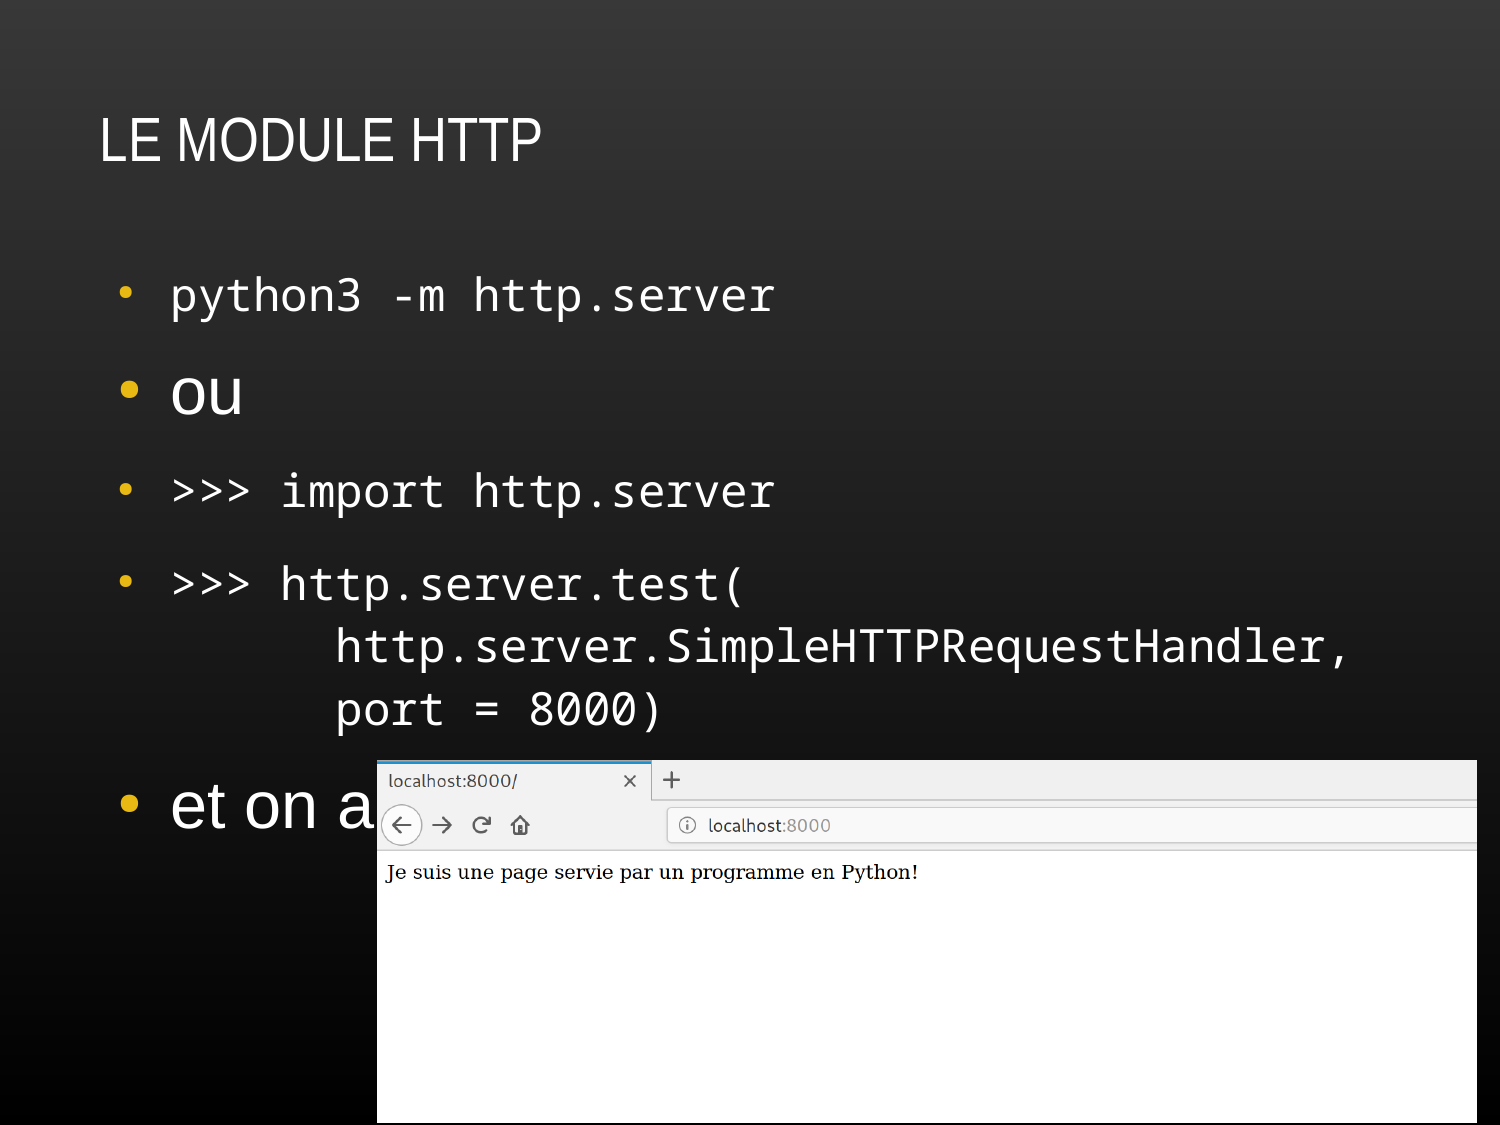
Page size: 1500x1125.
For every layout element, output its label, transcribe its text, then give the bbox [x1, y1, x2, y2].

title Le module Http [99, 45, 1400, 233]
list python3 -m http.server ou >>> import http.server >>> http.server.test( http.server.SimpleHTTPRequestHandler, port = 8000) et on a un serveur web... [99, 262, 1400, 1005]
picture [377, 760, 1477, 1123]
